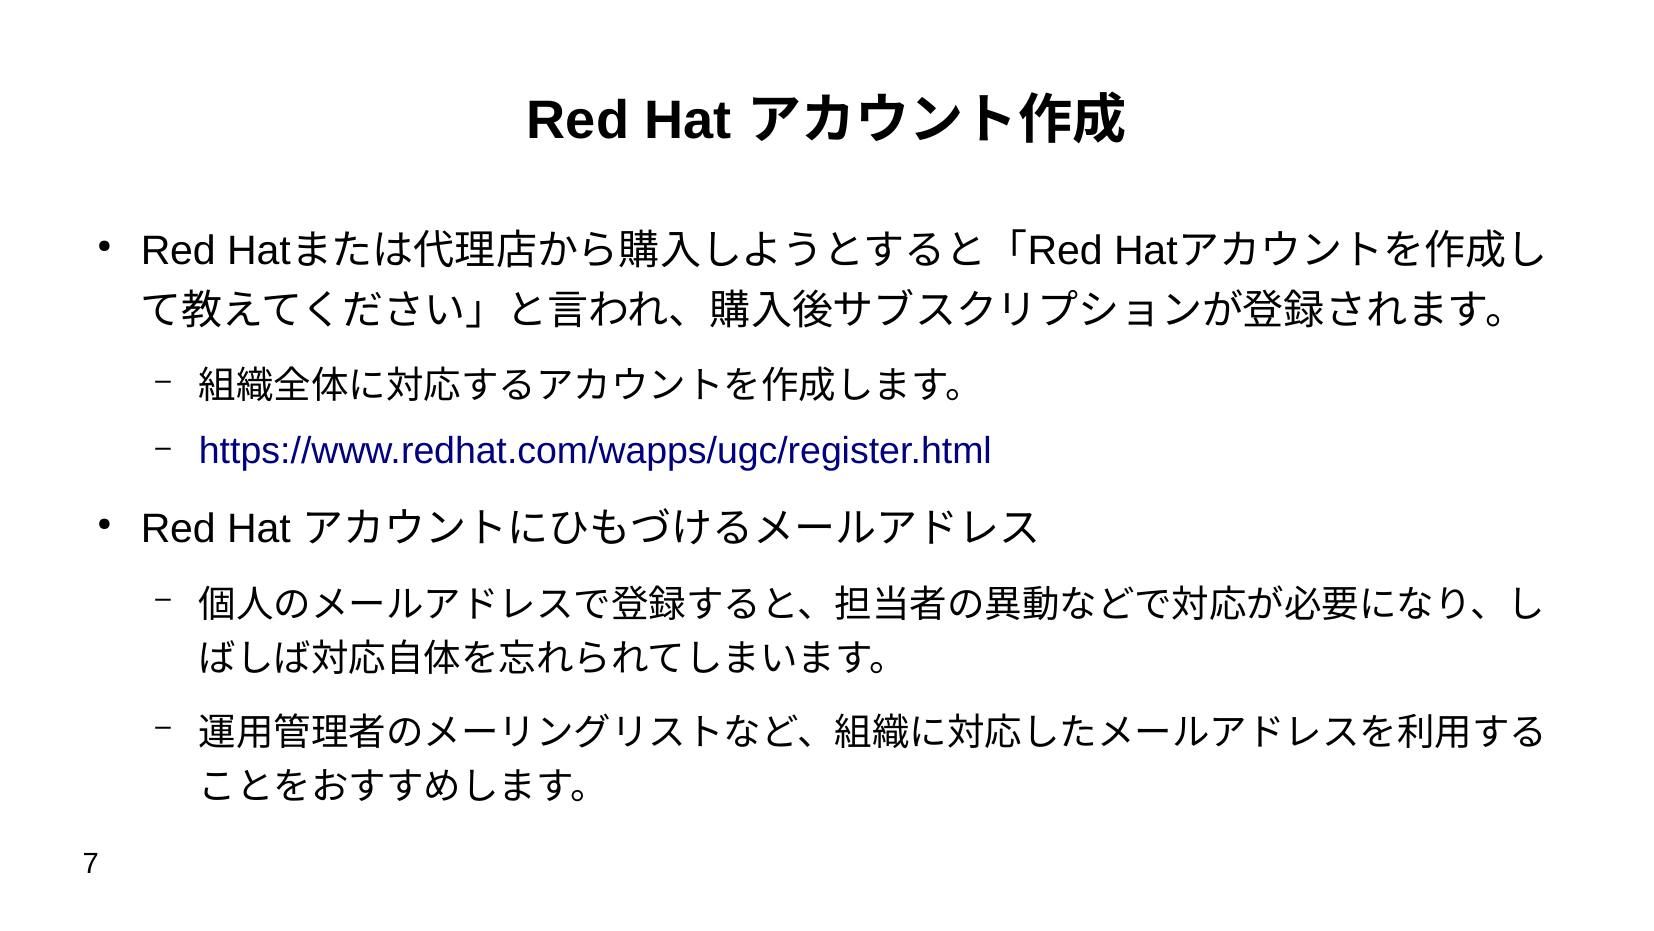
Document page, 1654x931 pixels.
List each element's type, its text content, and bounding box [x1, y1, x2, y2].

list Red Hatまたは代理店から購入しようとすると「Red Hatアカウントを作成して教えてください」と言われ、購入後サブスクリプションが登録されます。 組織全体に対応するアカウントを作成します。 https://www.redhat.com/wapps/ugc/register.html Red Hat アカウントにひもづけるメールアドレス 個人のメールアドレスで登録すると、担当者の異動などで対応が必要になり、しばしば対応自体を忘れられてしまいます。 運用管理者のメーリングリストなど、組織に対応したメールアドレスを利用することをおすすめします。 [82, 217, 1571, 857]
title Red Hat アカウント作成 [82, 37, 1571, 193]
